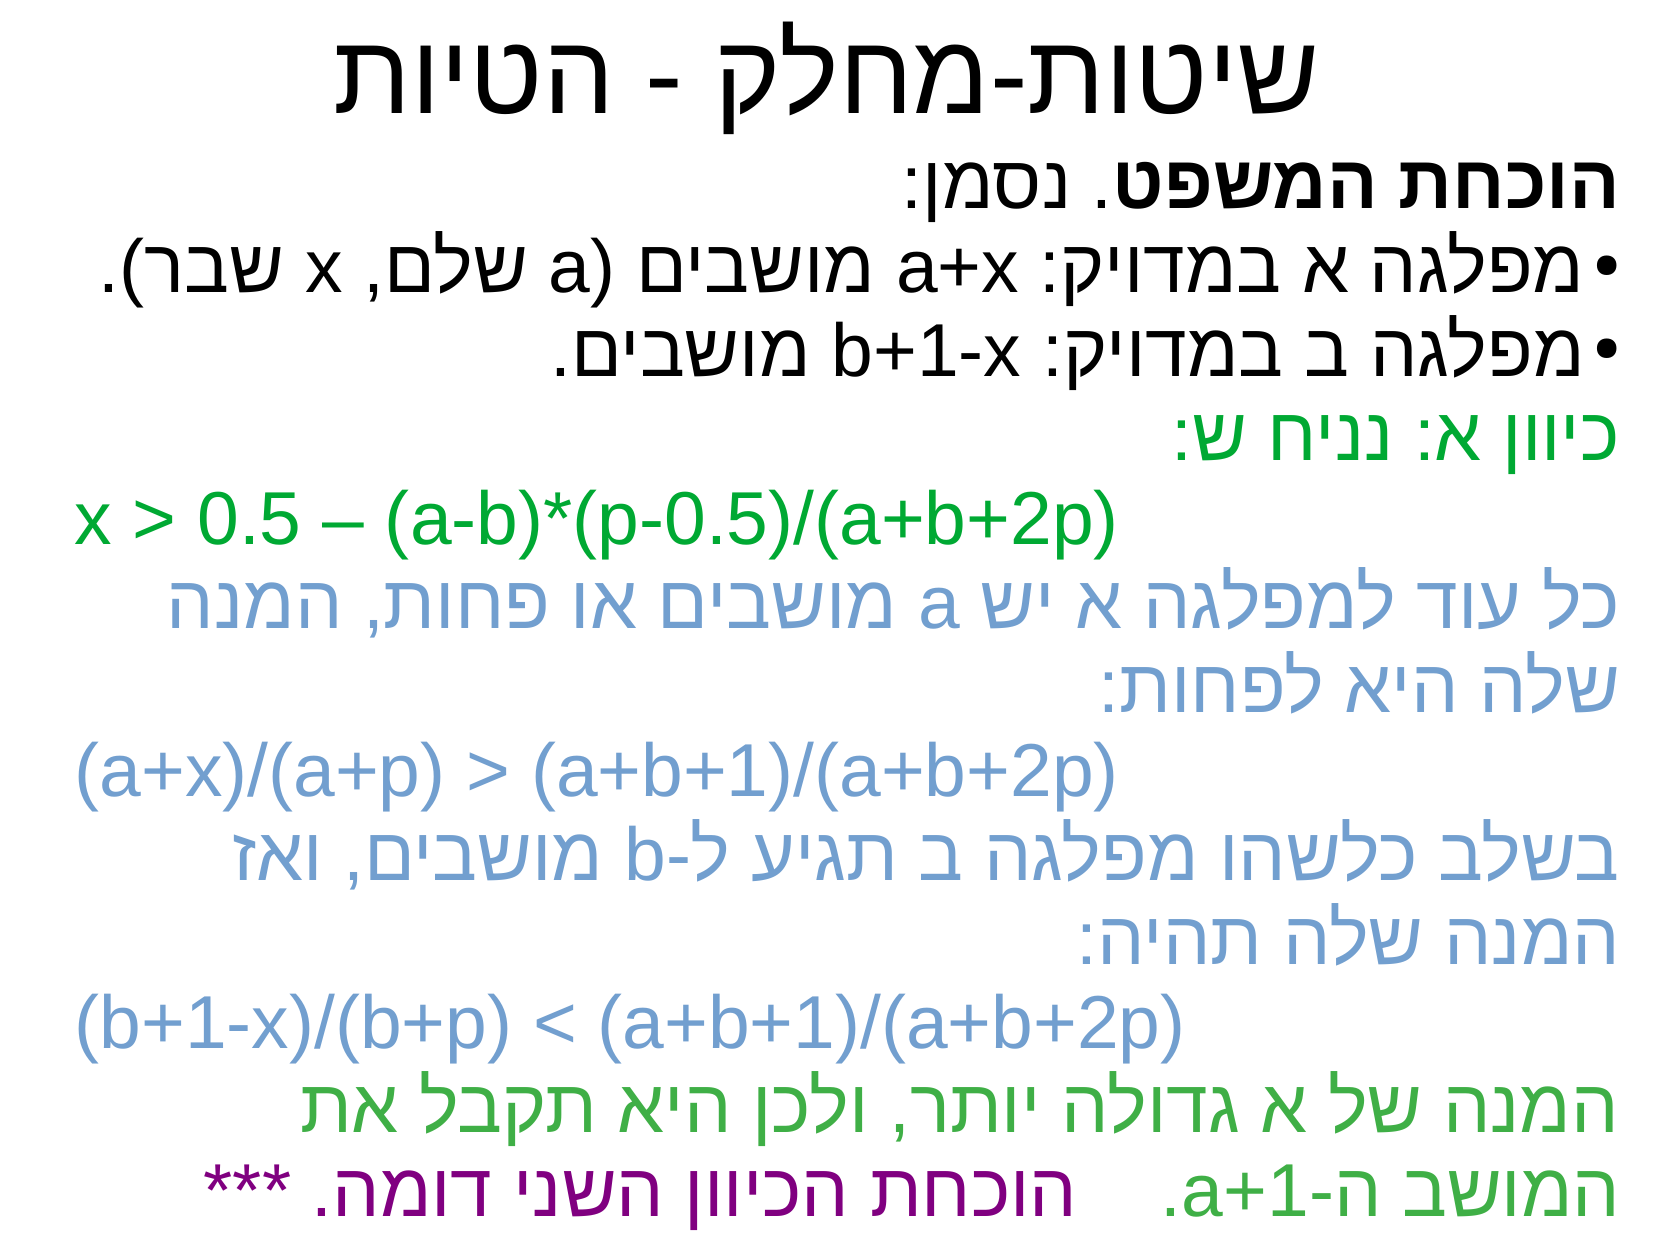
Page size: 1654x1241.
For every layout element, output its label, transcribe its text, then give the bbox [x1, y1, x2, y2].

title שיטות-מחלק - הטיות [0, 0, 1654, 151]
text_box הוכחת המשפט. נסמן: מפלגה א במדויק: a+x מושבים (a שלם, x שבר). מפלגה ב במדויק: b+1-x מושבים. כיוון א: נניח ש: x > 0.5 – (a-b)*(p-0.5)/(a+b+2p) כל עוד למפלגה א יש a מושבים או פחות, המנה שלה היא לפחות: (a+x)/(a+p) > (a+b+1)/(a+b+2p) בשלב כלשהו מפלגה ב תגיע ל-b מושבים, ואז המנה שלה תהיה: (b+1-x)/(b+p) < (a+b+1)/(a+b+2p) המנה של א גדולה יותר, ולכן היא תקבל את המושב ה-a+1. הוכחת הכיוון השני דומה. *** [60, 133, 1636, 1241]
